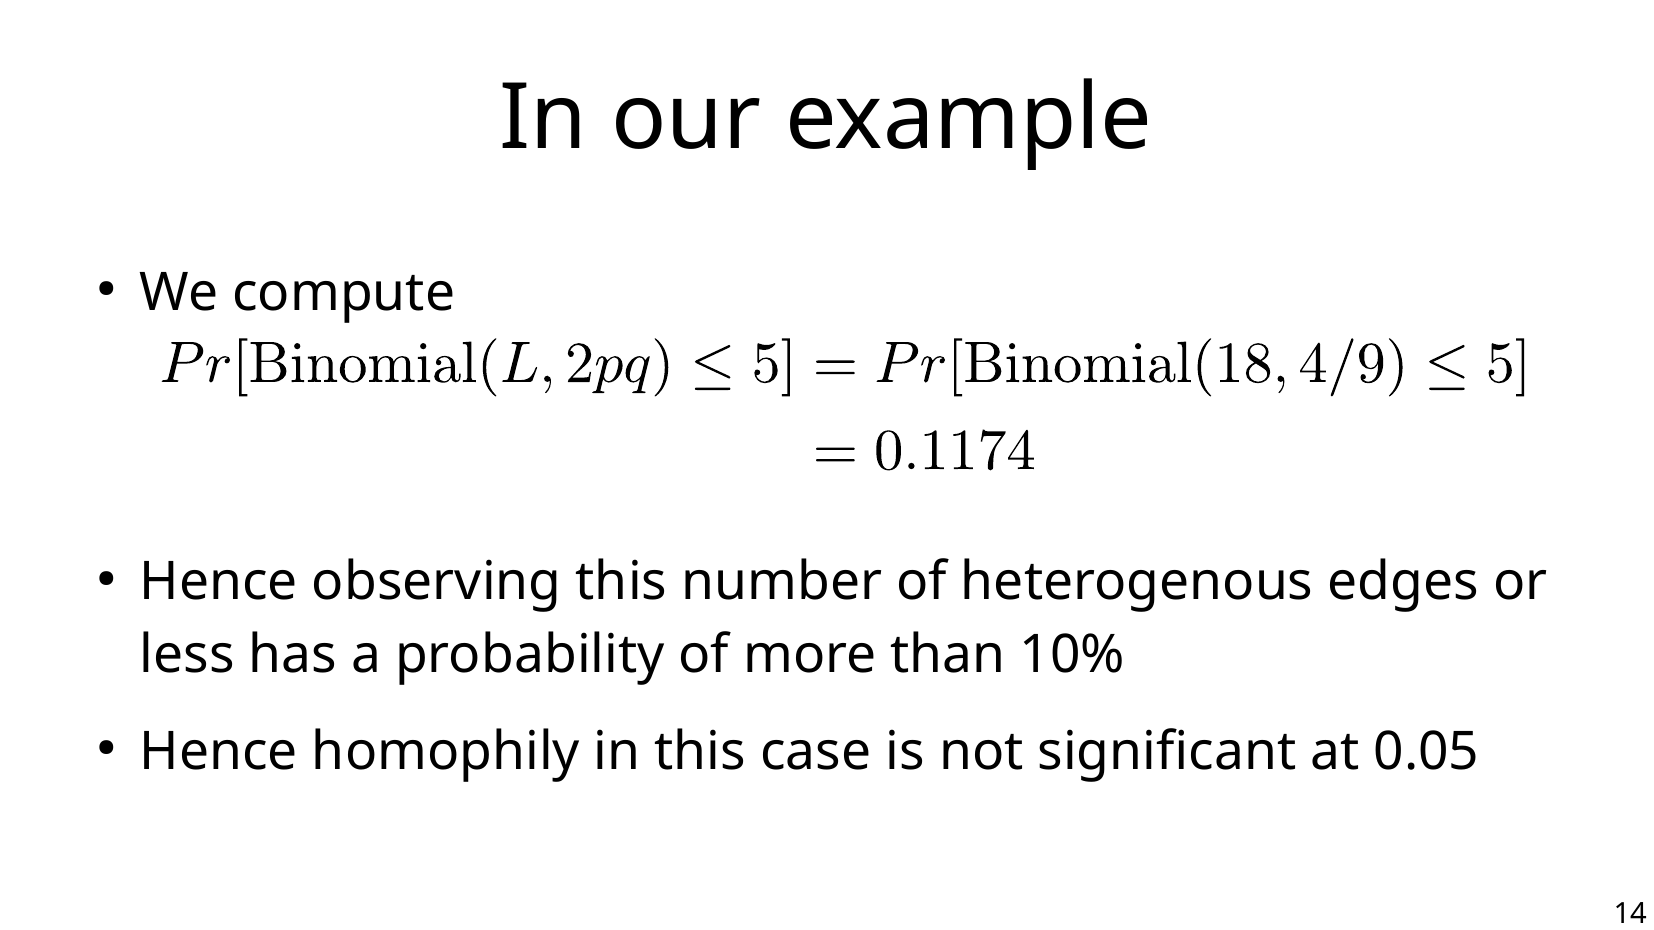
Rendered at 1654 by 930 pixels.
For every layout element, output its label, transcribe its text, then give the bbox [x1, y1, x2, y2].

list We compute Hence observing this number of heterogenous edges or less has a probability of more than 10% Hence homophily in this case is not significant at 0.05 [82, 252, 1571, 793]
text_box [159, 338, 1532, 471]
title In our example [82, 1, 1571, 225]
